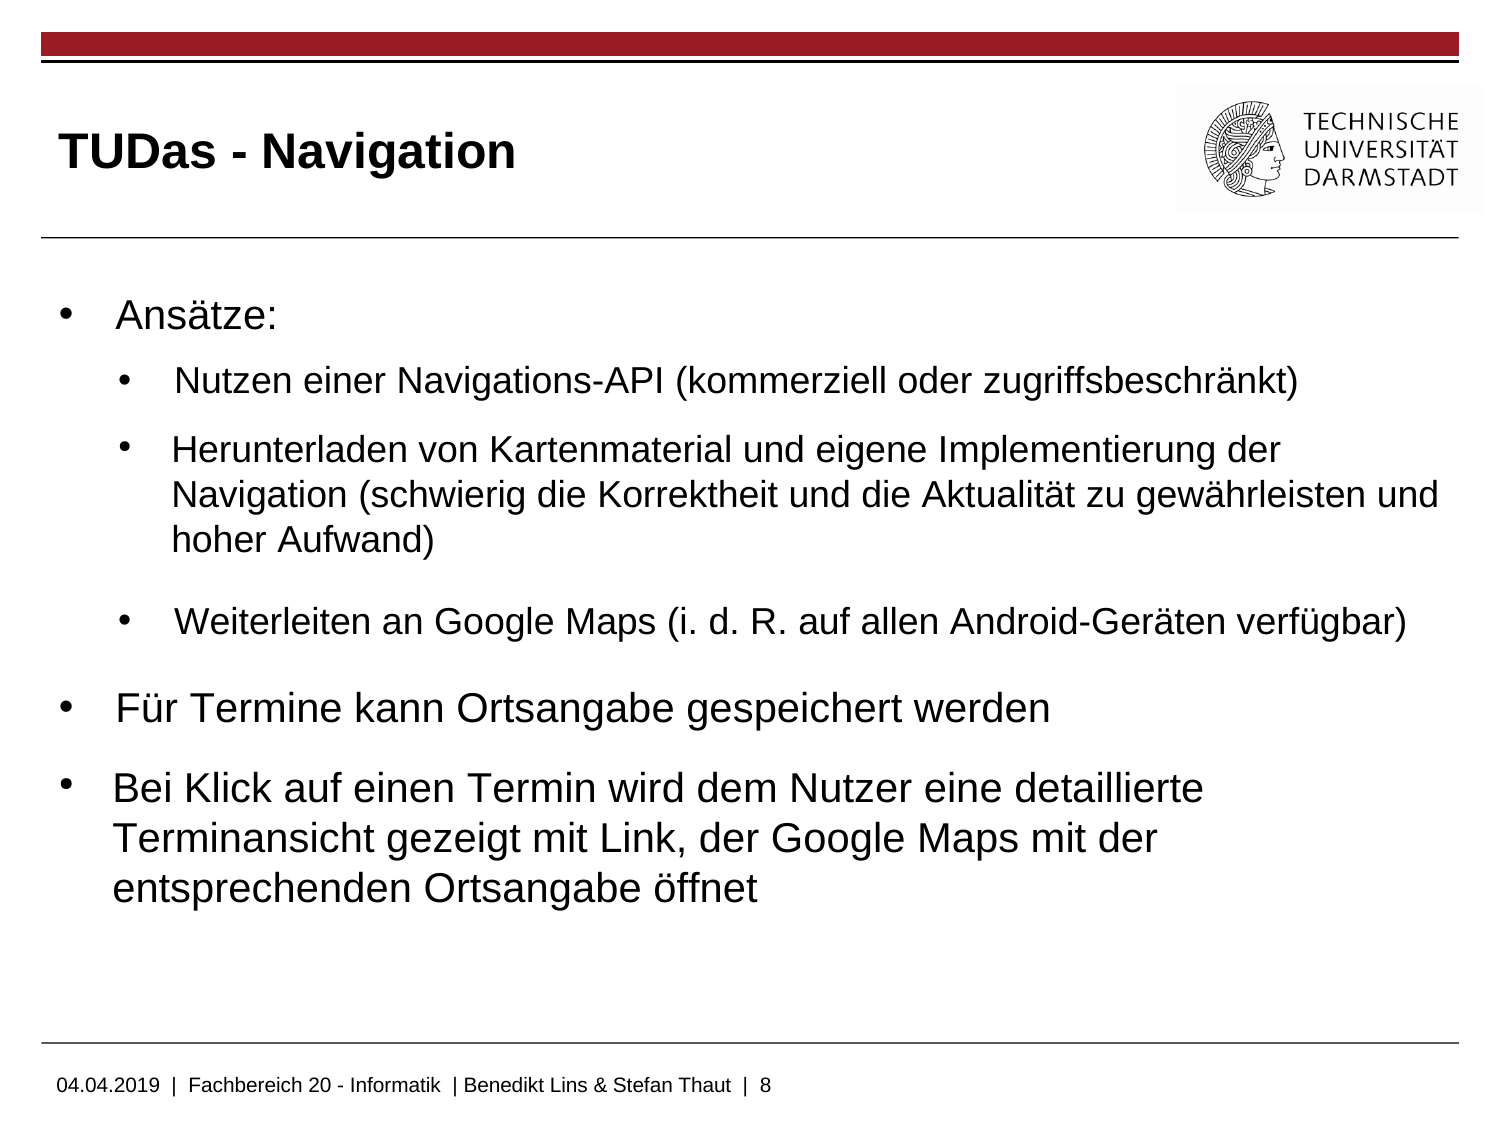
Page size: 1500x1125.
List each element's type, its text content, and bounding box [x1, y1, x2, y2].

list Ansätze: Nutzen einer Navigations-API (kommerziell oder zugriffsbeschränkt) Herunterladen von Kartenmaterial und eigene Implementierung der Navigation (schwierig die Korrektheit und die Aktualität zu gewährleisten und hoher Aufwand) Weiterleiten an Google Maps (i. d. R. auf allen Android-Geräten verfügbar) Für Termine kann Ortsangabe gespeichert werden Bei Klick auf einen Termin wird dem Nutzer eine detaillierte Terminansicht gezeigt mit Link, der Google Maps mit der entsprechenden Ortsangabe öffnet [59, 265, 1447, 1001]
picture [1175, 84, 1484, 214]
title TUDas - Navigation [58, 80, 1149, 218]
